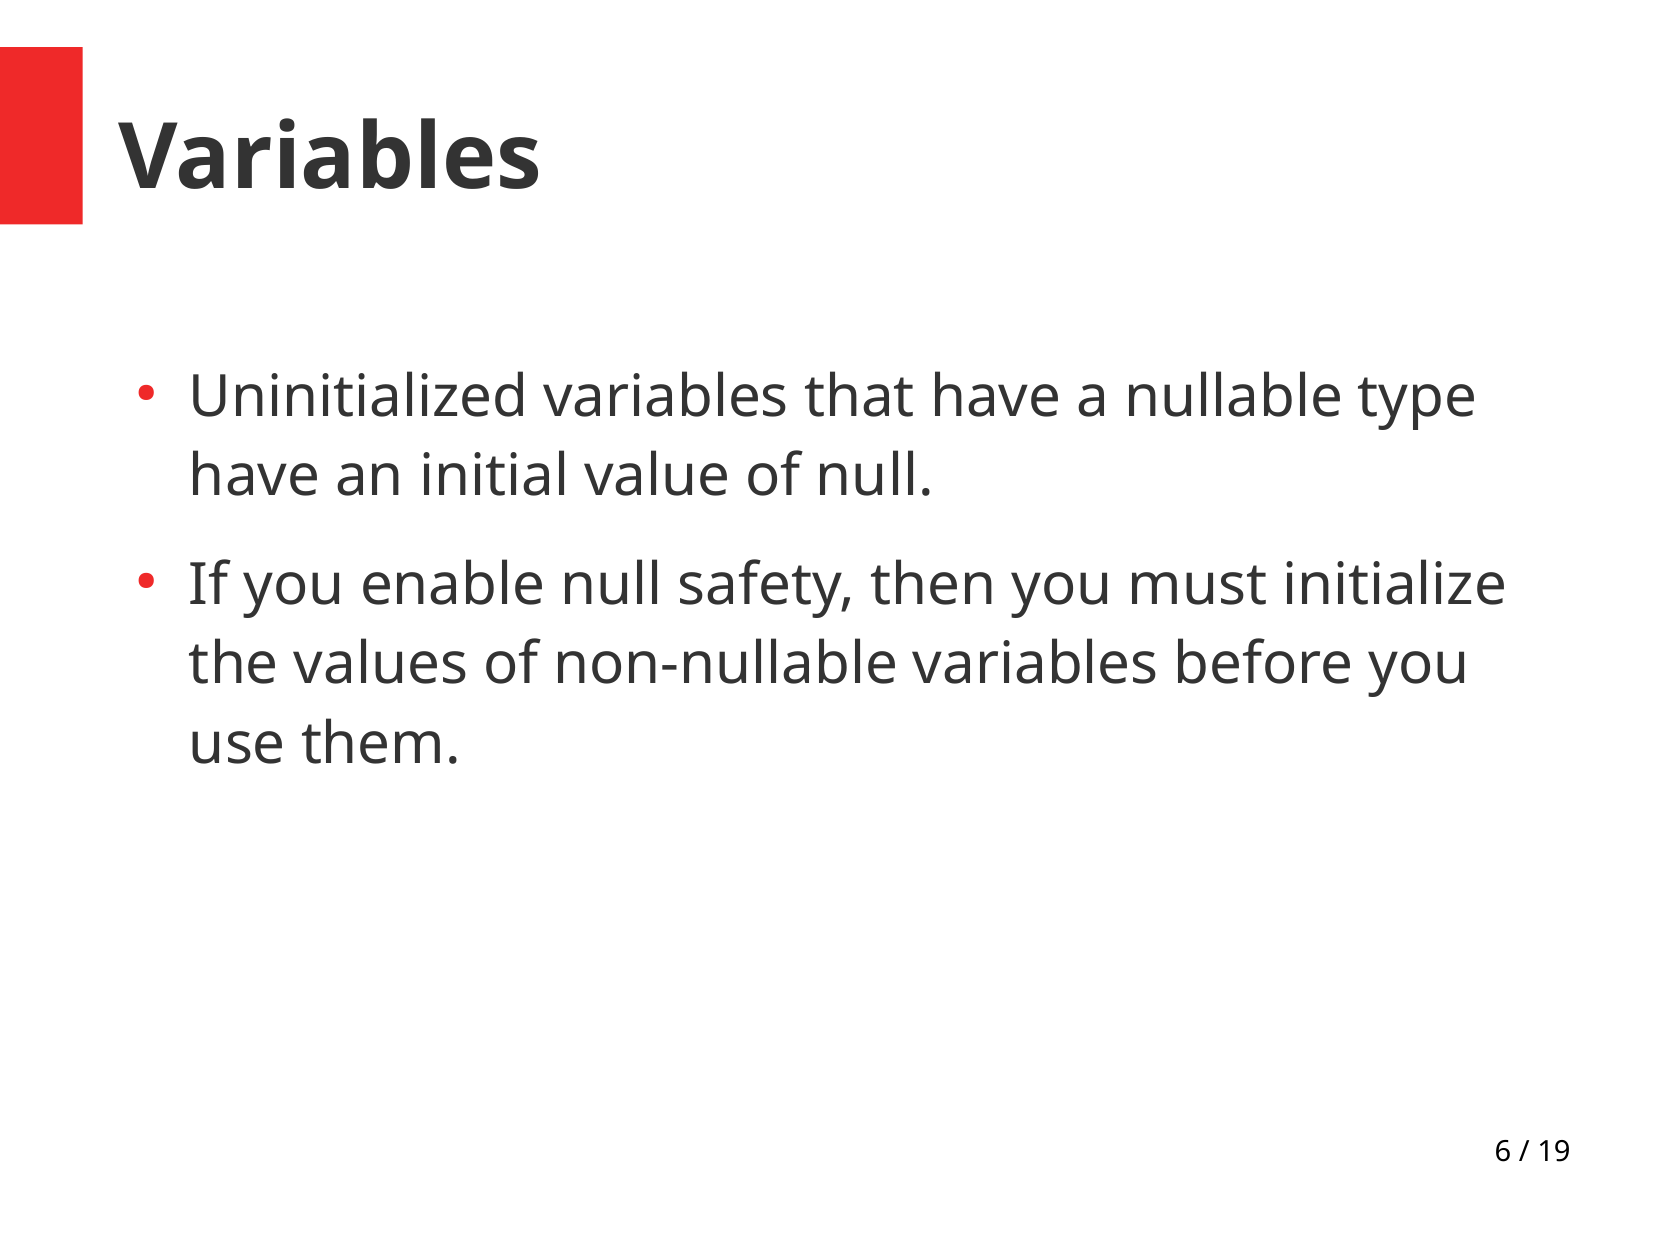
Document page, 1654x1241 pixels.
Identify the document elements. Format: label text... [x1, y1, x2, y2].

list Uninitialized variables that have a nullable type have an initial value of null. If you enable null safety, then you must initialize the values of non-nullable variables before you use them. [118, 354, 1536, 1074]
title Variables [118, 49, 1571, 257]
